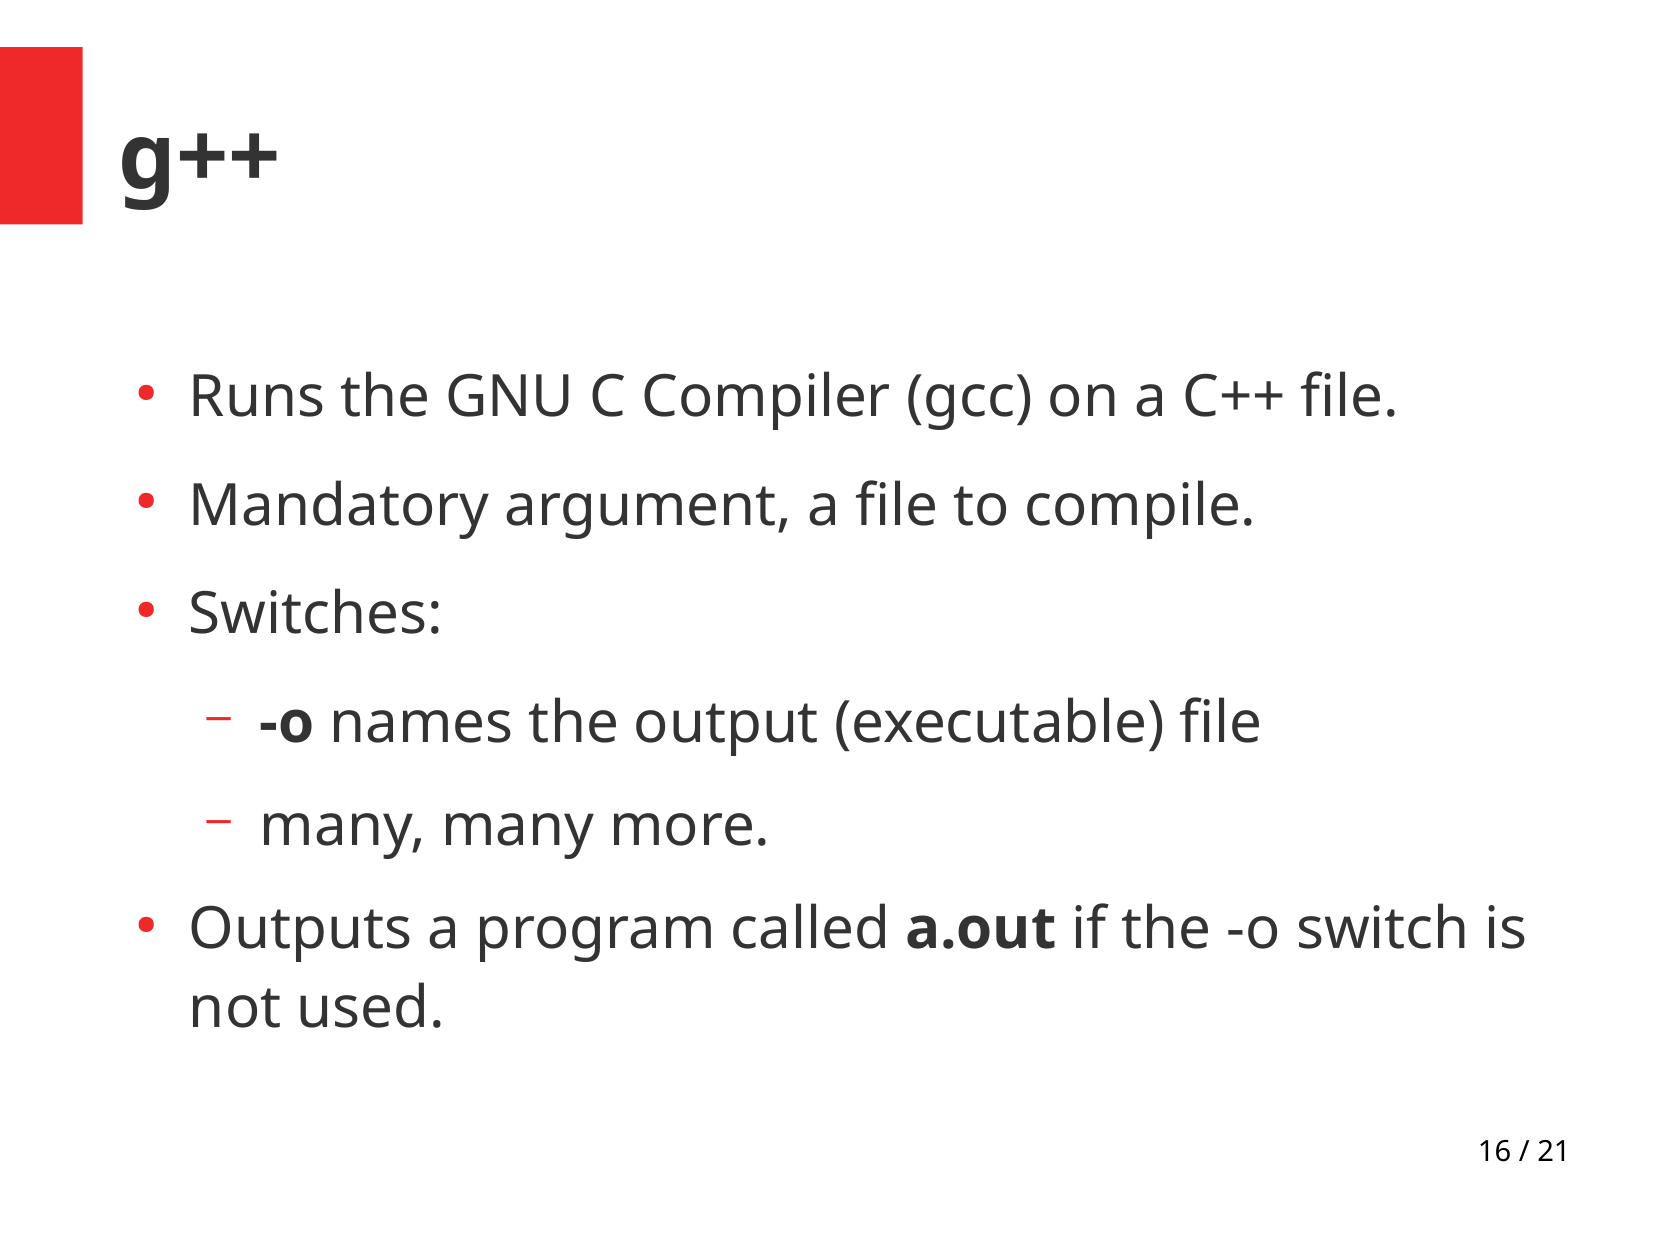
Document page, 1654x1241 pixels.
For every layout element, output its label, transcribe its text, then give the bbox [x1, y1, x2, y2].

list Runs the GNU C Compiler (gcc) on a C++ file. Mandatory argument, a file to compile. Switches: -o names the output (executable) file many, many more. Outputs a program called a.out if the -o switch is not used. [118, 354, 1536, 1074]
title g++ [118, 49, 1571, 257]
